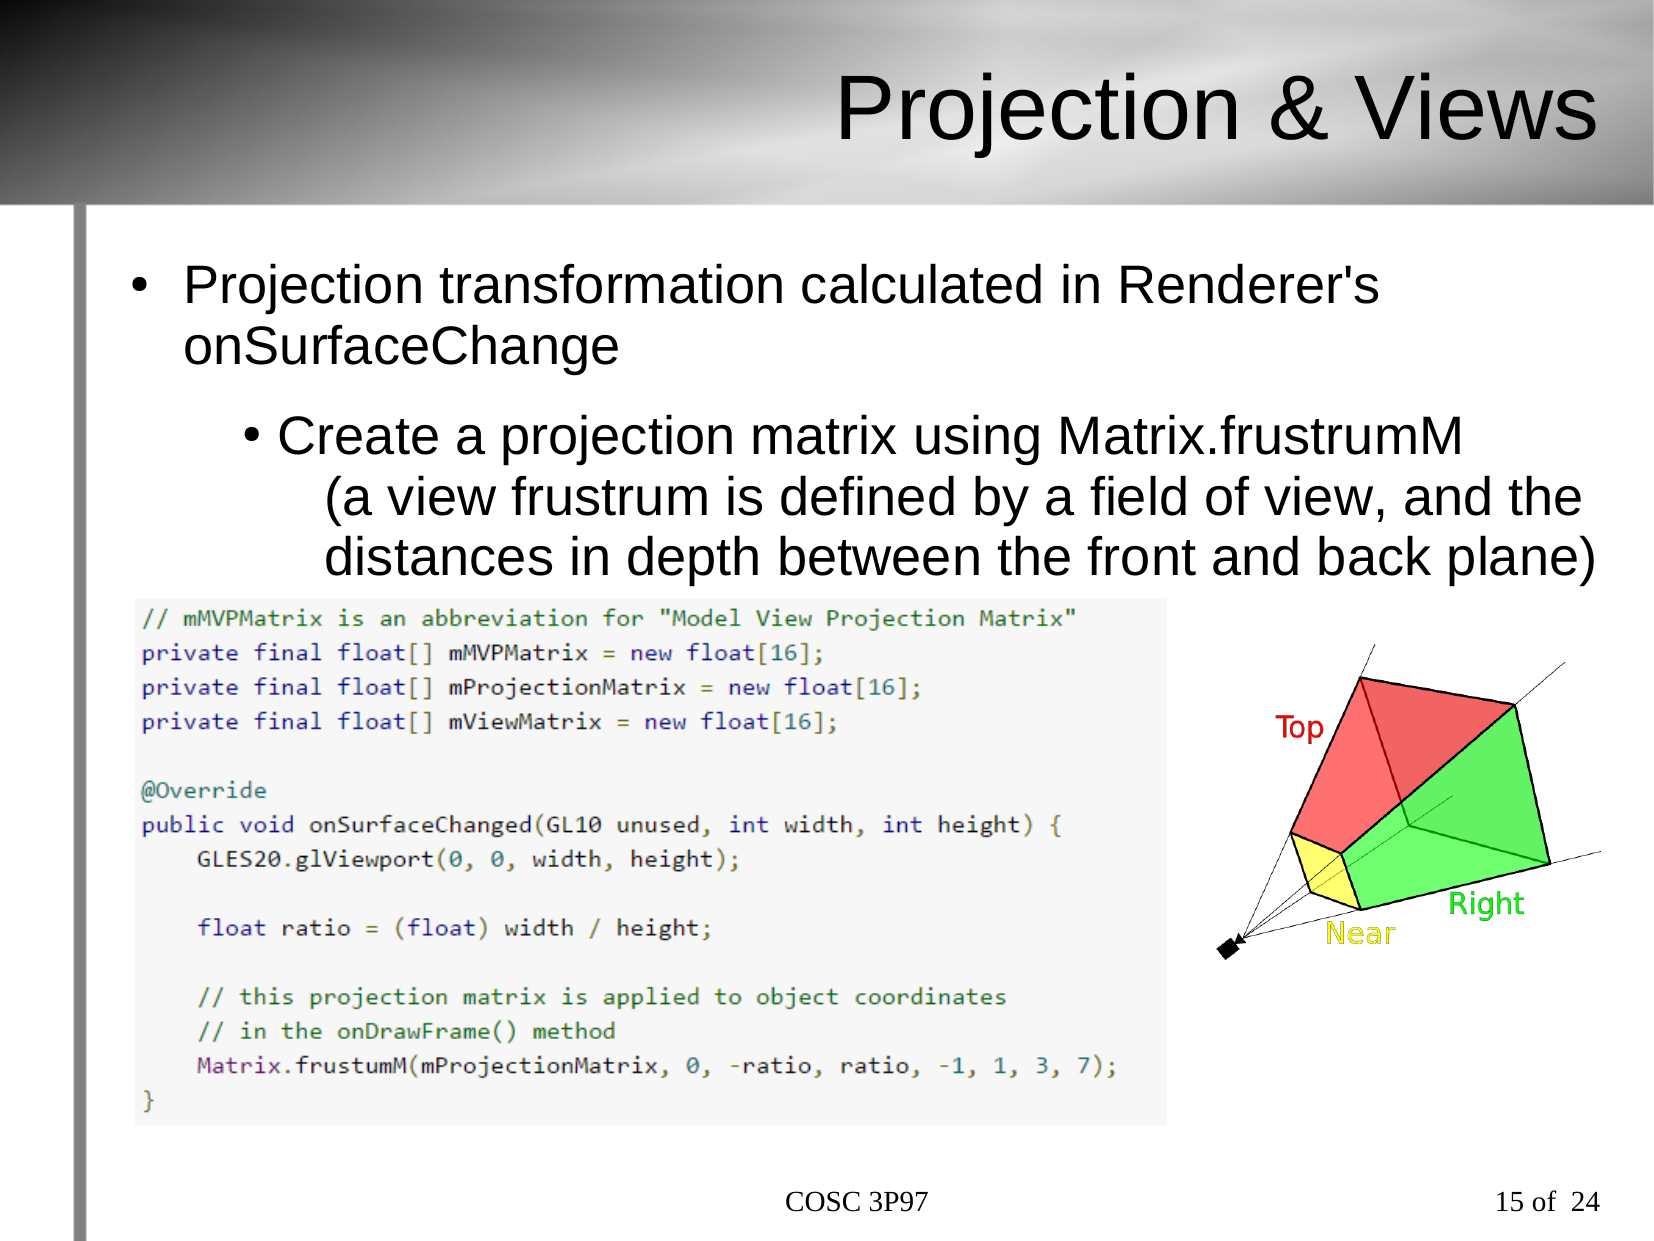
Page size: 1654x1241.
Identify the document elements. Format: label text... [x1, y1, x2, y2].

picture [0, 0, 1654, 1241]
list Projection transformation calculated in Renderer's onSurfaceChange Create a projection matrix using Matrix.frustrumM (a view frustrum is defined by a field of view, and the distances in depth between the front and back plane) [112, 255, 1601, 1141]
title Projection & Views [112, 13, 1601, 201]
